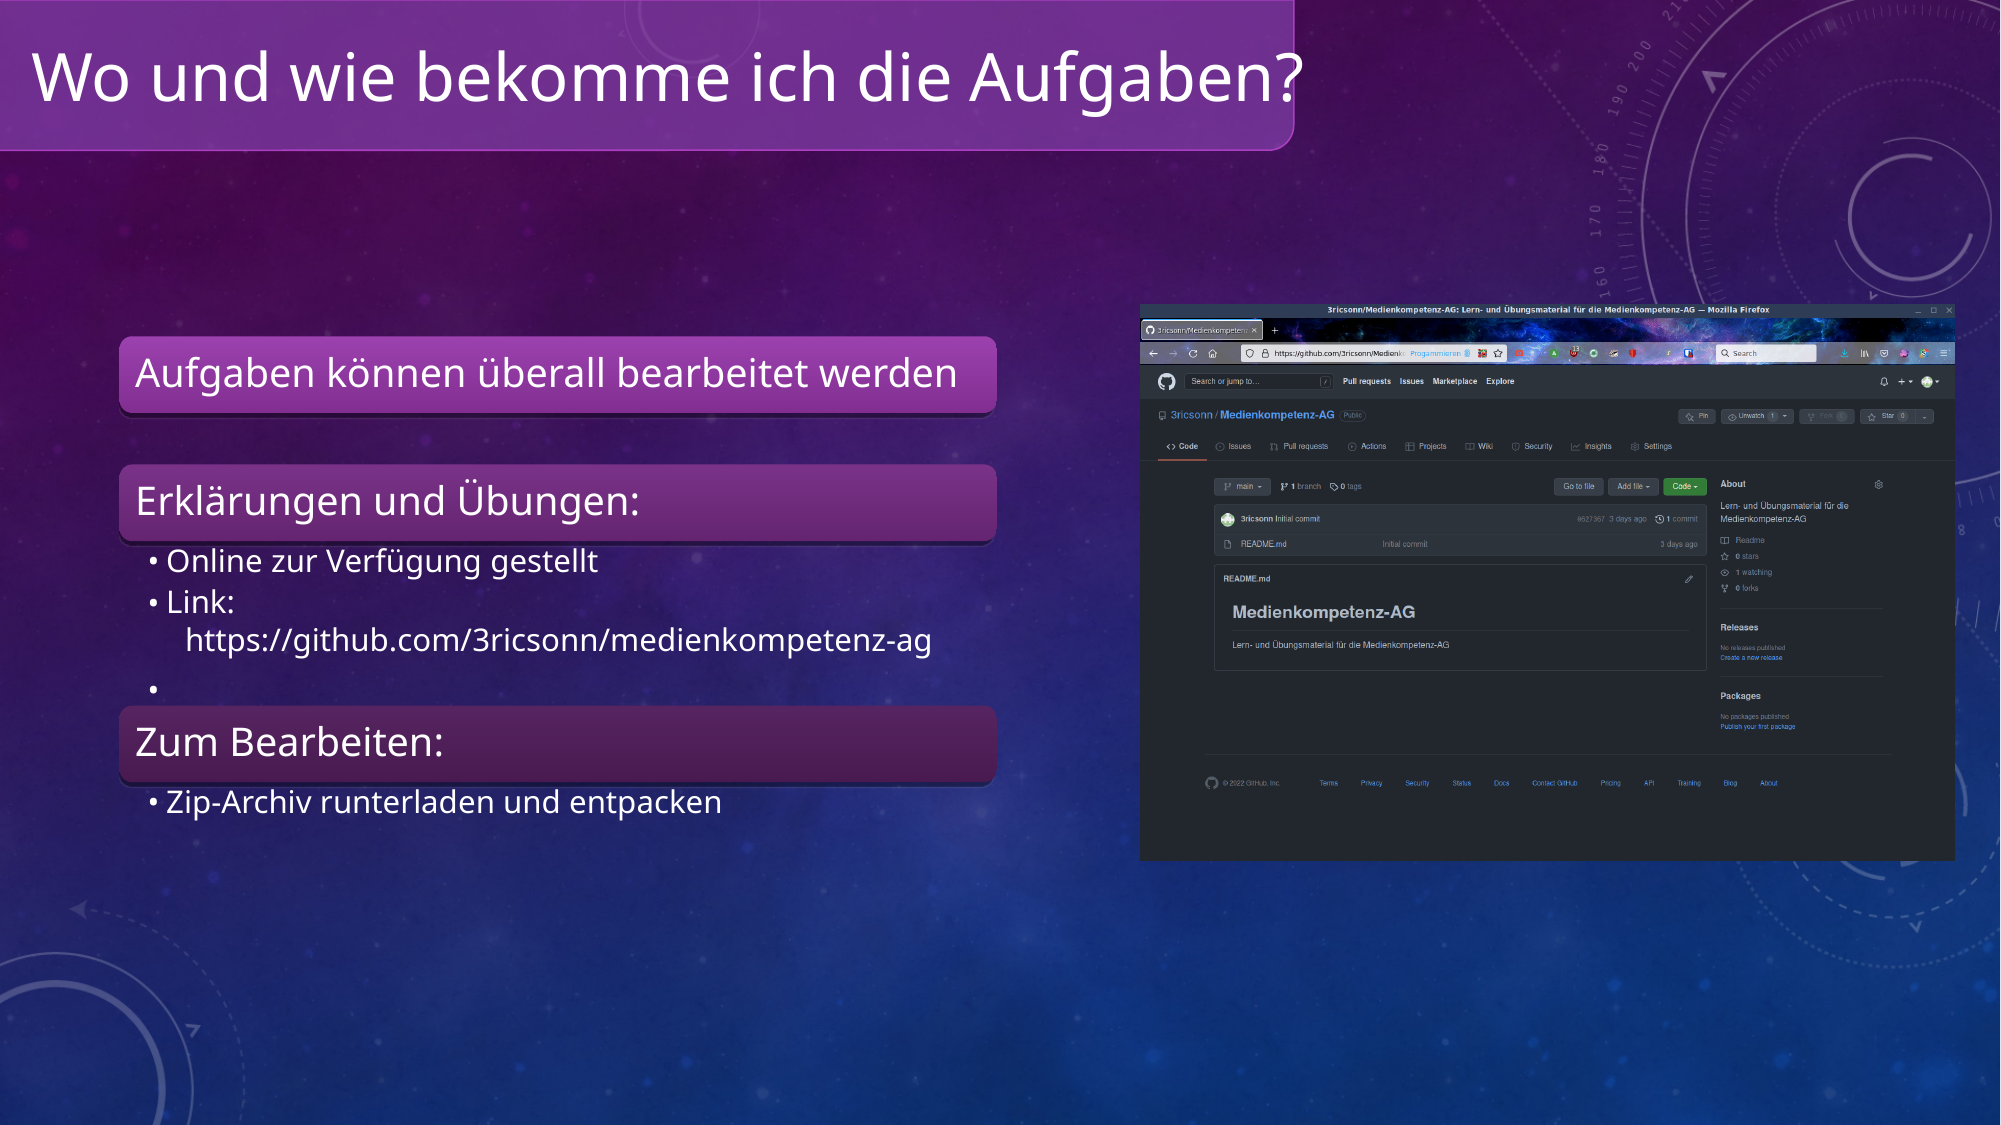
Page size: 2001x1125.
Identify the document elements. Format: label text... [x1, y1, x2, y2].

text_box Online zur Verfügung gestellt Link: https://github.com/3ricsonn/medienkompetenz-ag [119, 541, 997, 706]
picture [0, 0, 2001, 1125]
text_box Aufgaben können überall bearbeitet werden [119, 336, 997, 413]
text_box Erklärungen und Übungen: [119, 464, 997, 541]
text_box Zum Bearbeiten: [119, 705, 997, 782]
text_box [0, 0, 1294, 151]
title Wo und wie bekomme ich die Aufgaben? [16, 26, 1678, 124]
text_box Zip-Archiv runterladen und entpacken [119, 782, 997, 834]
